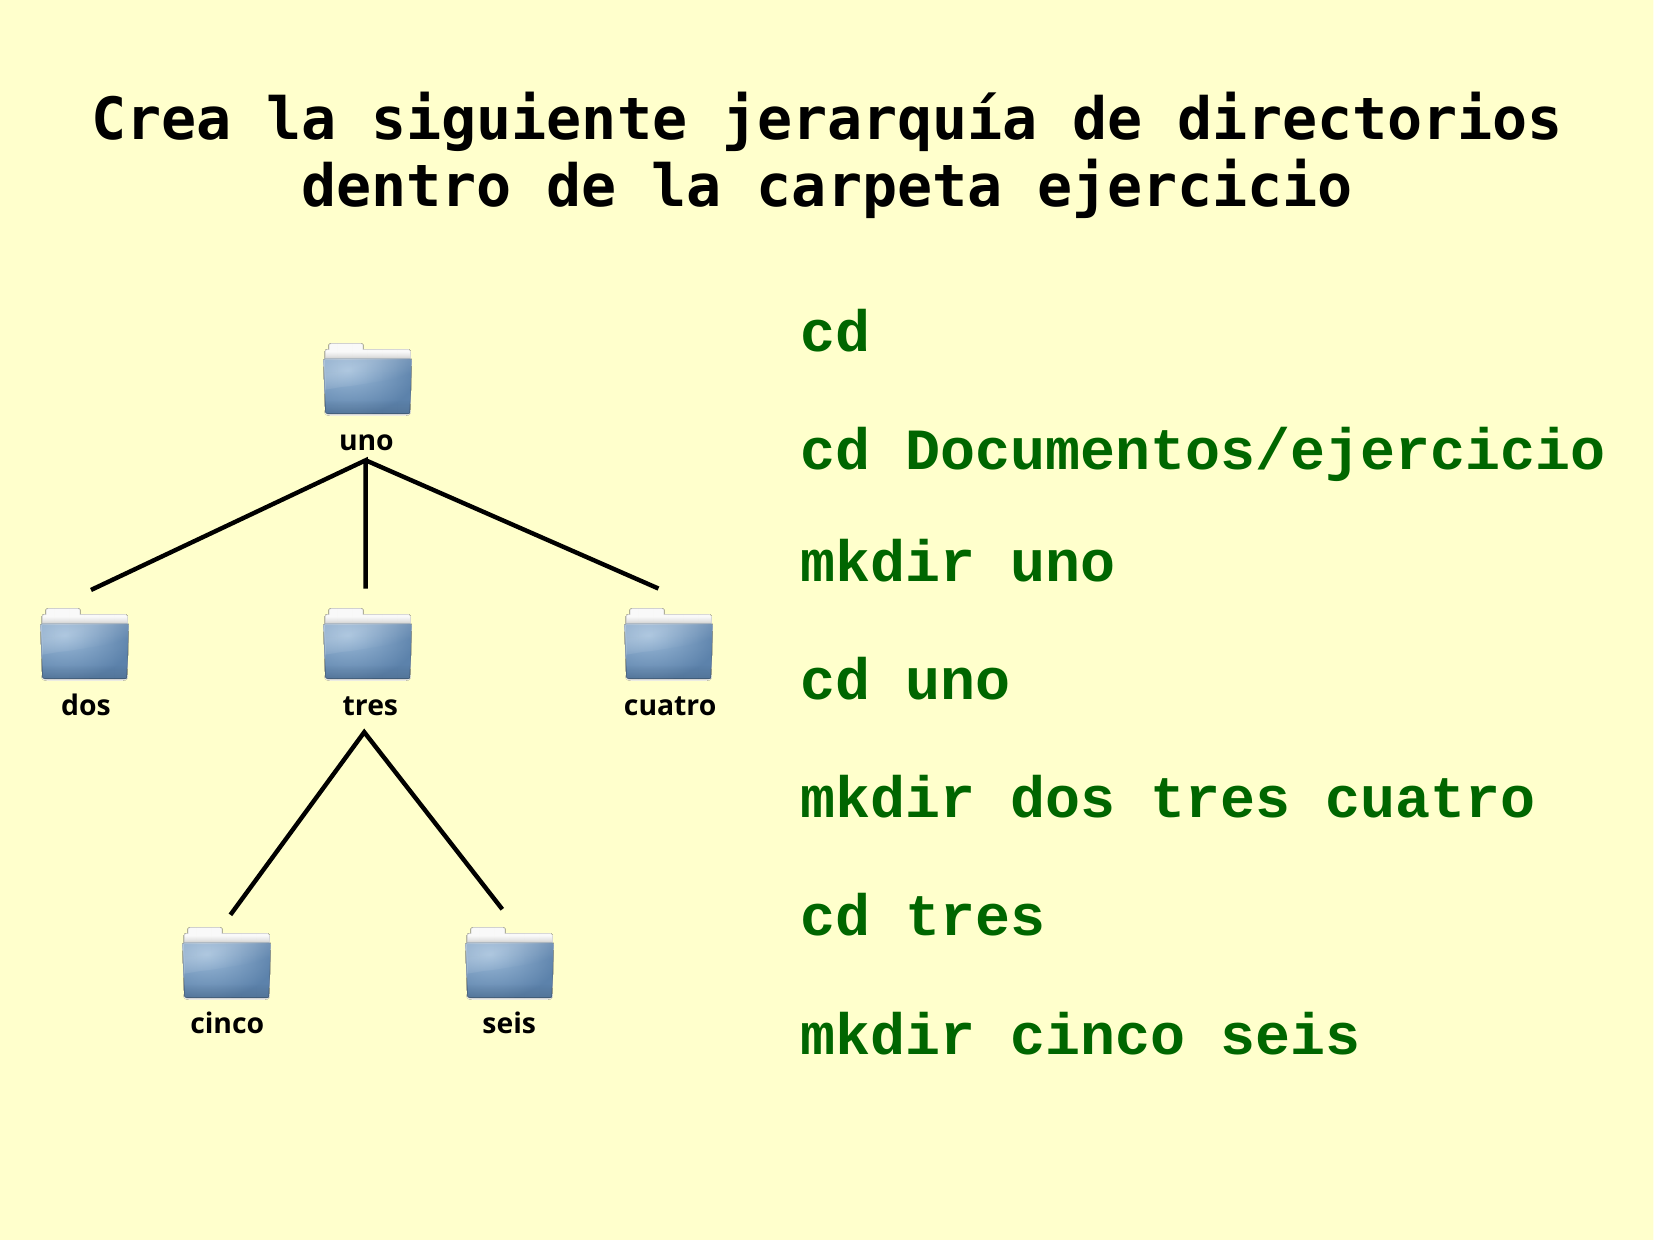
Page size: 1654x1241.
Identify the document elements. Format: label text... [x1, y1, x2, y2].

text_box cd [785, 295, 1654, 378]
text_box mkdir dos tres cuatro [785, 761, 1654, 880]
text_box cd uno [785, 643, 1654, 761]
title Crea la siguiente jerarquía de directorios dentro de la carpeta ejercicio [82, 49, 1571, 257]
text_box mkdir cinco seis [785, 998, 1654, 1117]
picture [23, 330, 733, 1040]
text_box cd Documentos/ejercicio [785, 413, 1654, 497]
text_box cd tres [785, 880, 1654, 998]
text_box mkdir uno [785, 525, 1654, 609]
